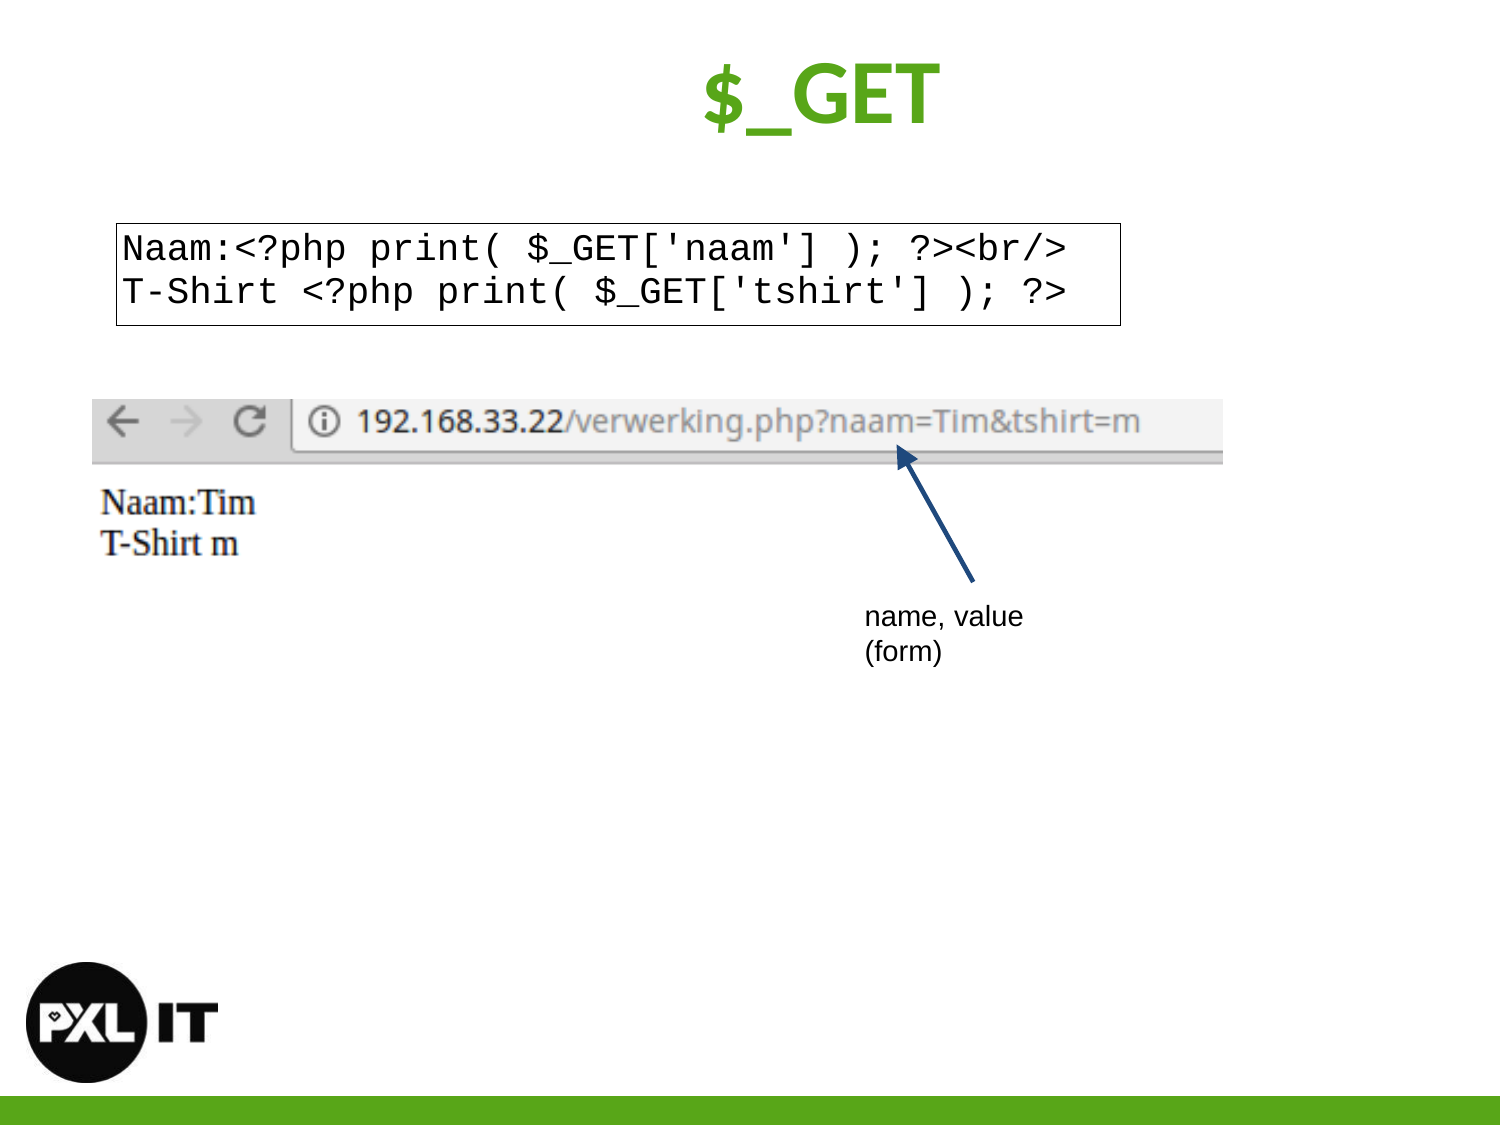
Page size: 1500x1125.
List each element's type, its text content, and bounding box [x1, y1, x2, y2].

picture [26, 962, 218, 1083]
picture [92, 399, 1223, 597]
text_box name, value (form) [849, 582, 1144, 692]
text_box $_GET [201, 24, 1440, 151]
table_header Naam:<?php print( $_GET['naam'] ); ?><br/> T-Shirt <?php print( $_GET['tshirt'] ); ?> [117, 224, 1120, 325]
